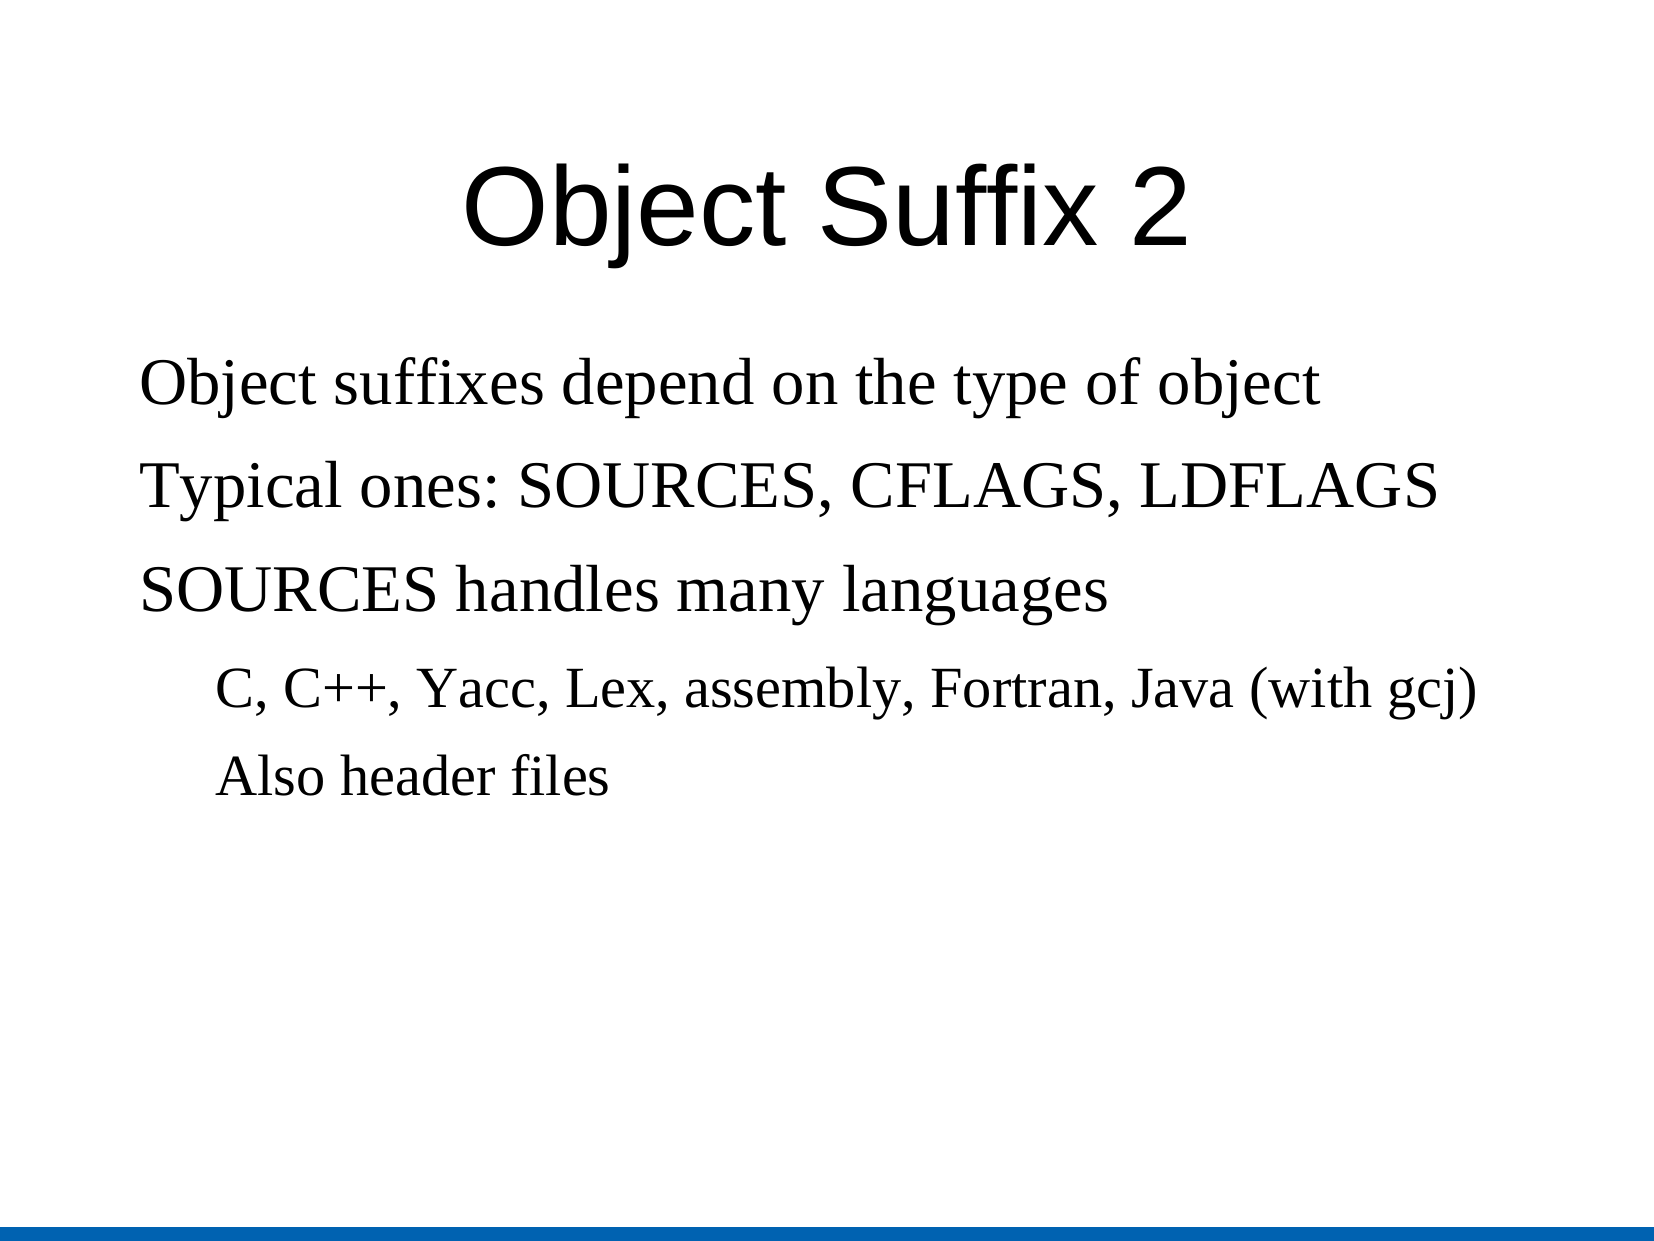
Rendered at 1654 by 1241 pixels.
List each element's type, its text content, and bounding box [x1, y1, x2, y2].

list Object suffixes depend on the type of object Typical ones: SOURCES, CFLAGS, LDFLAGS SOURCES handles many languages C, C++, Yacc, Lex, assembly, Fortran, Java (with gcj) Also header files [121, 344, 1533, 1127]
title Object Suffix 2 [121, 102, 1533, 311]
